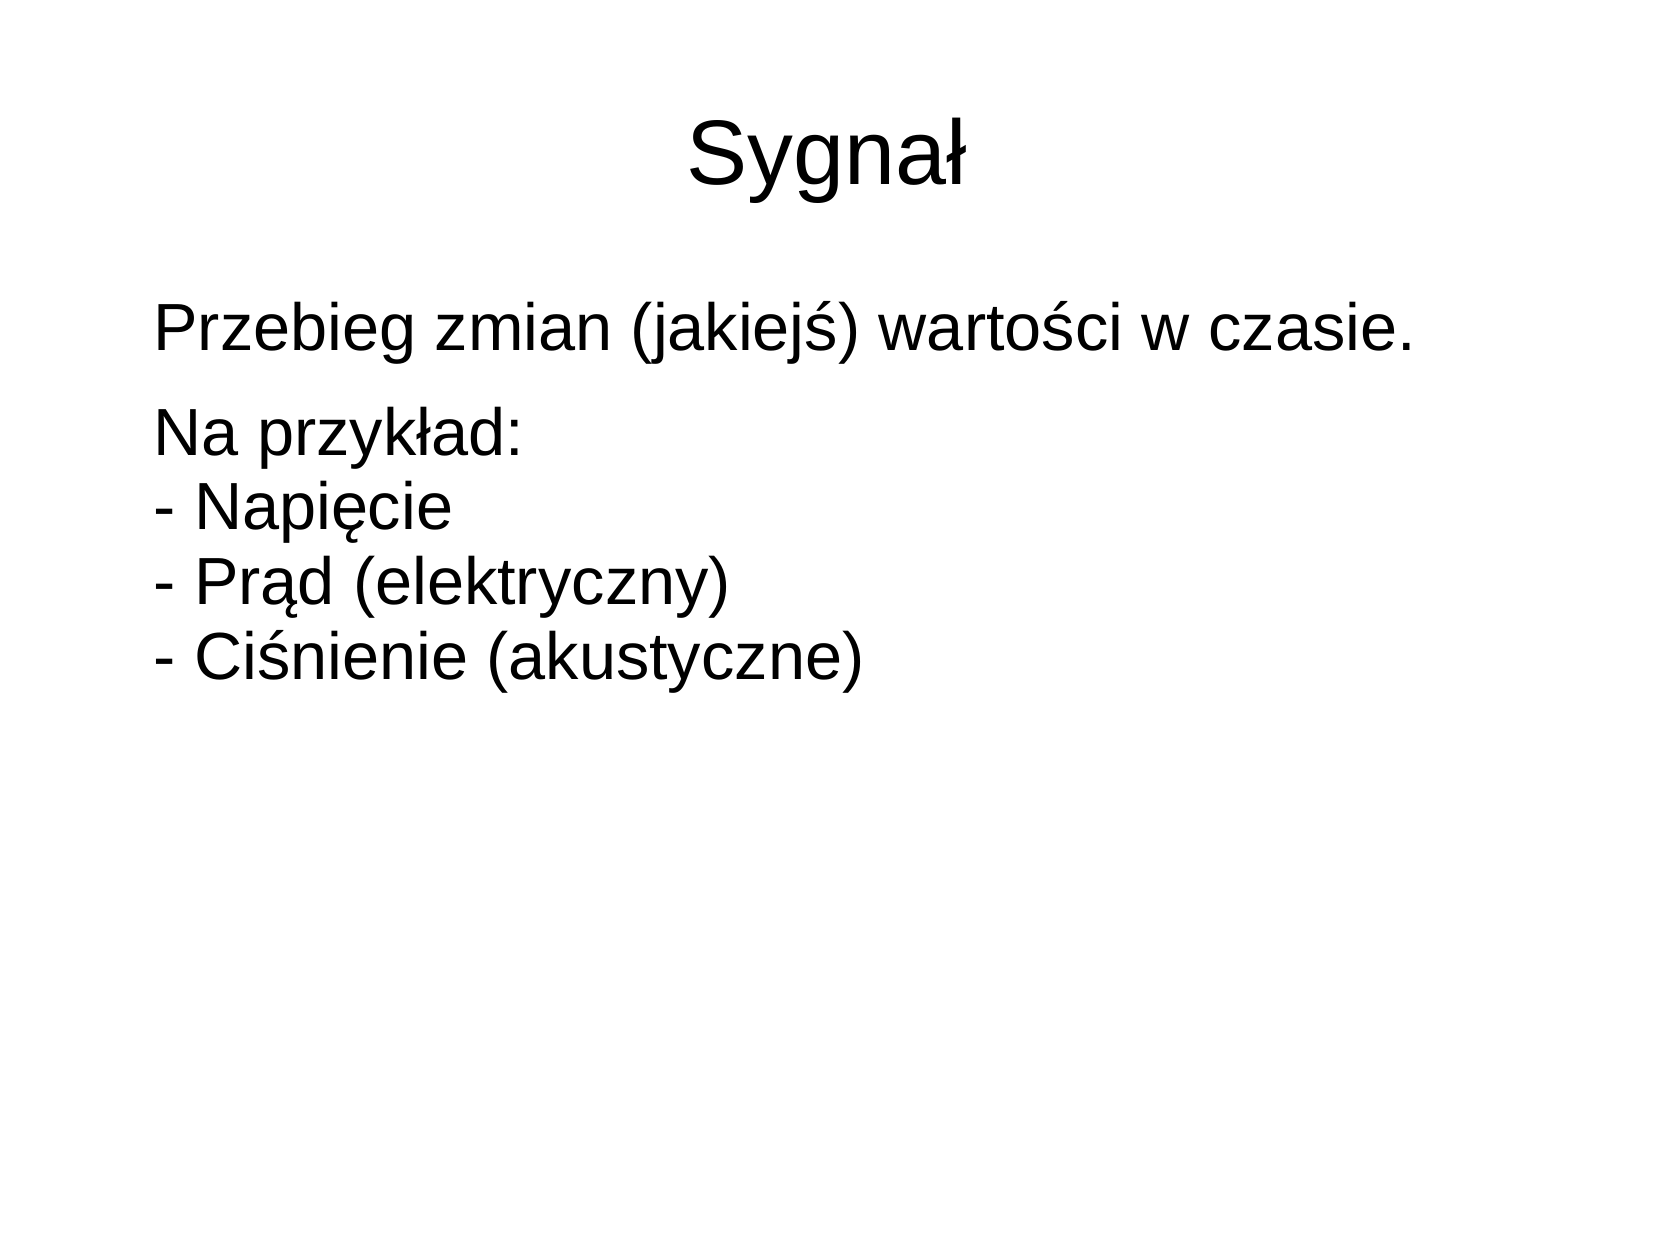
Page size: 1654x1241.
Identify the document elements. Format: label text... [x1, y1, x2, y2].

list Przebieg zmian (jakiejś) wartości w czasie. Na przykład: - Napięcie - Prąd (elektryczny) - Ciśnienie (akustyczne) [82, 290, 1571, 1010]
title Sygnał [82, 49, 1571, 257]
